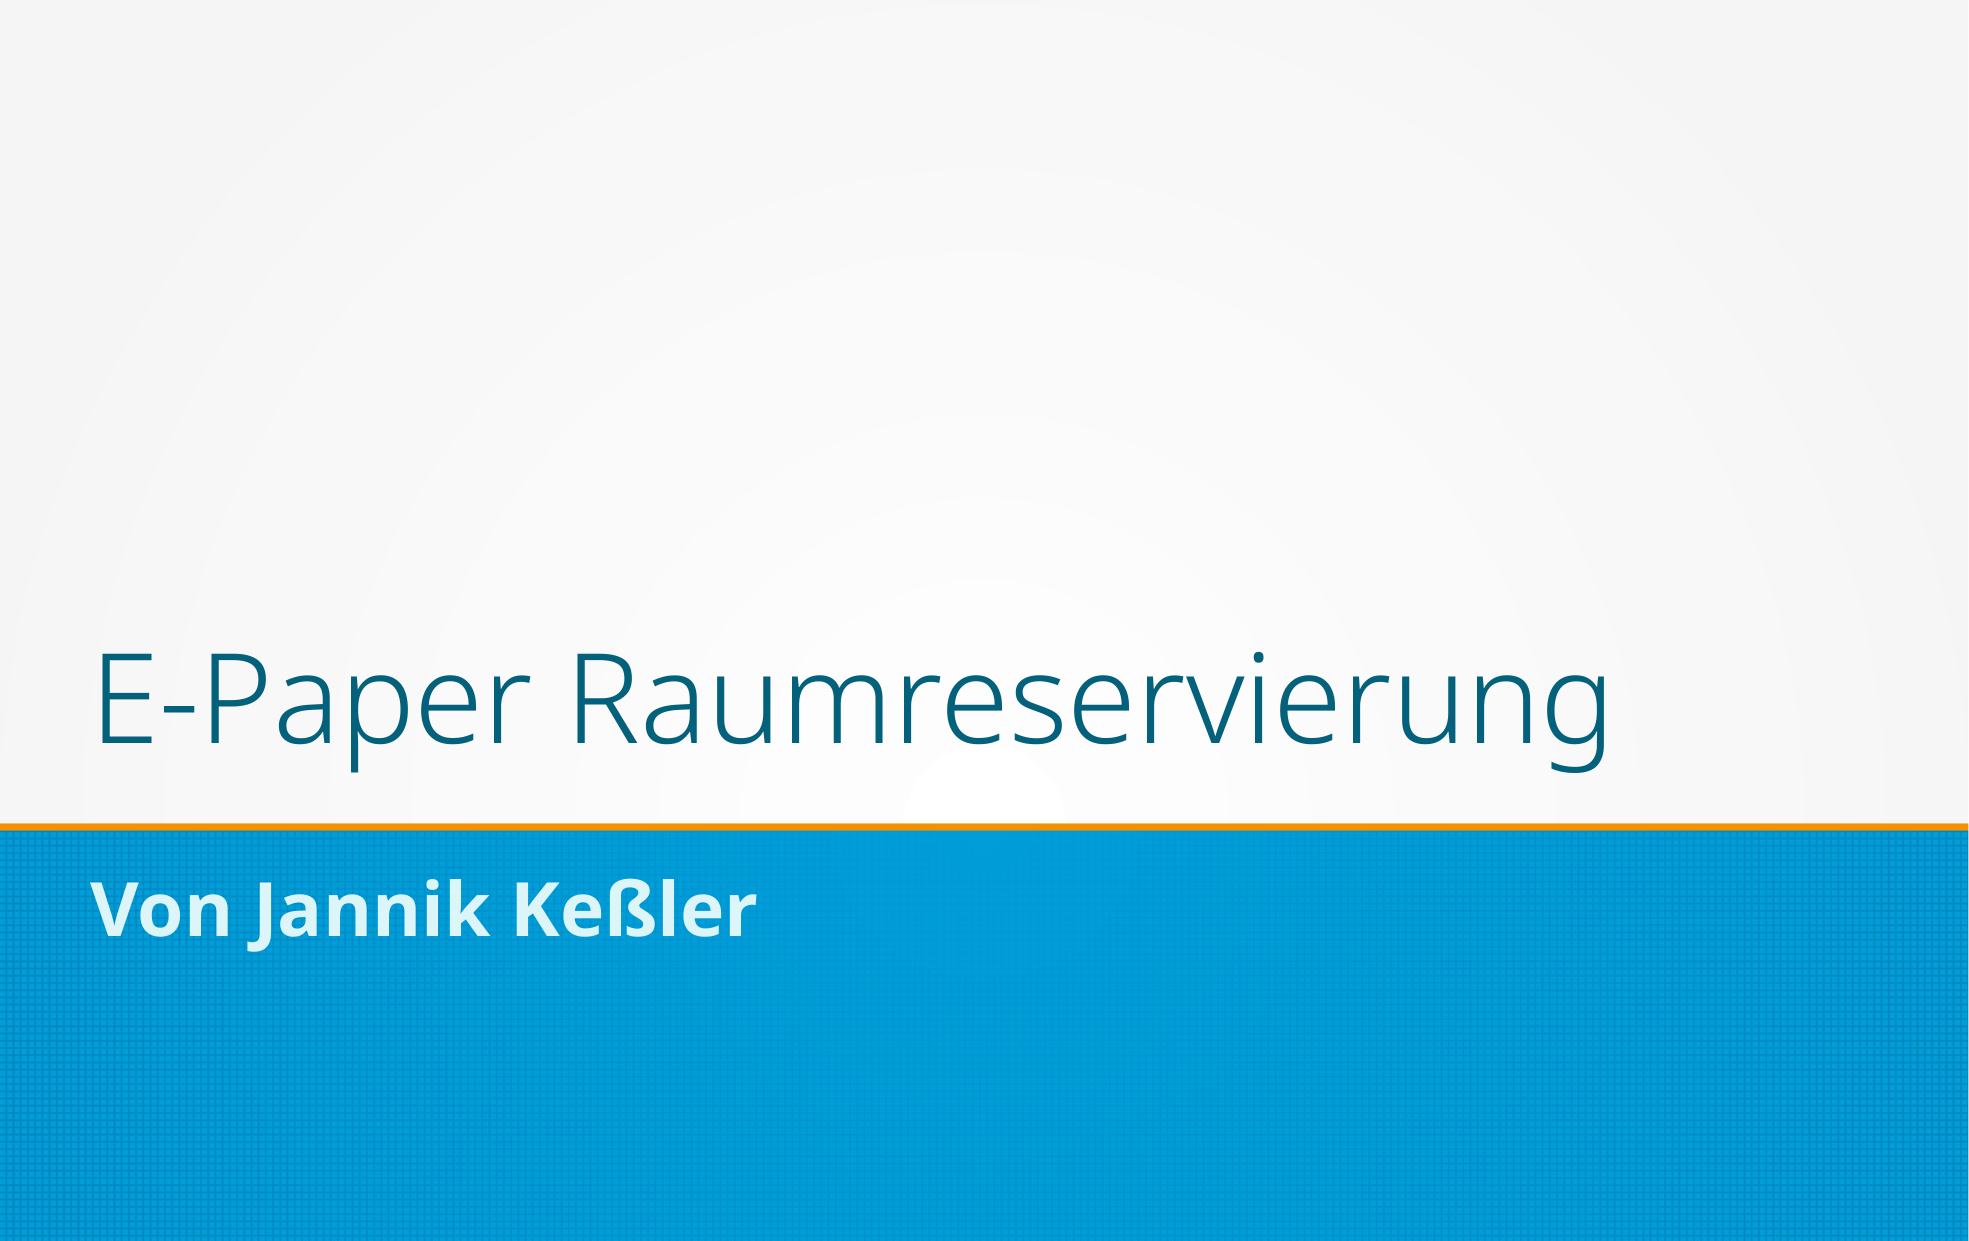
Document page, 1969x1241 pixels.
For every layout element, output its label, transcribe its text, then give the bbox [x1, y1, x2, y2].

title E-Paper Raumreservierung [90, 49, 1862, 781]
picture [0, 0, 1969, 830]
subtitle Von Jannik Keßler [90, 855, 1861, 1111]
